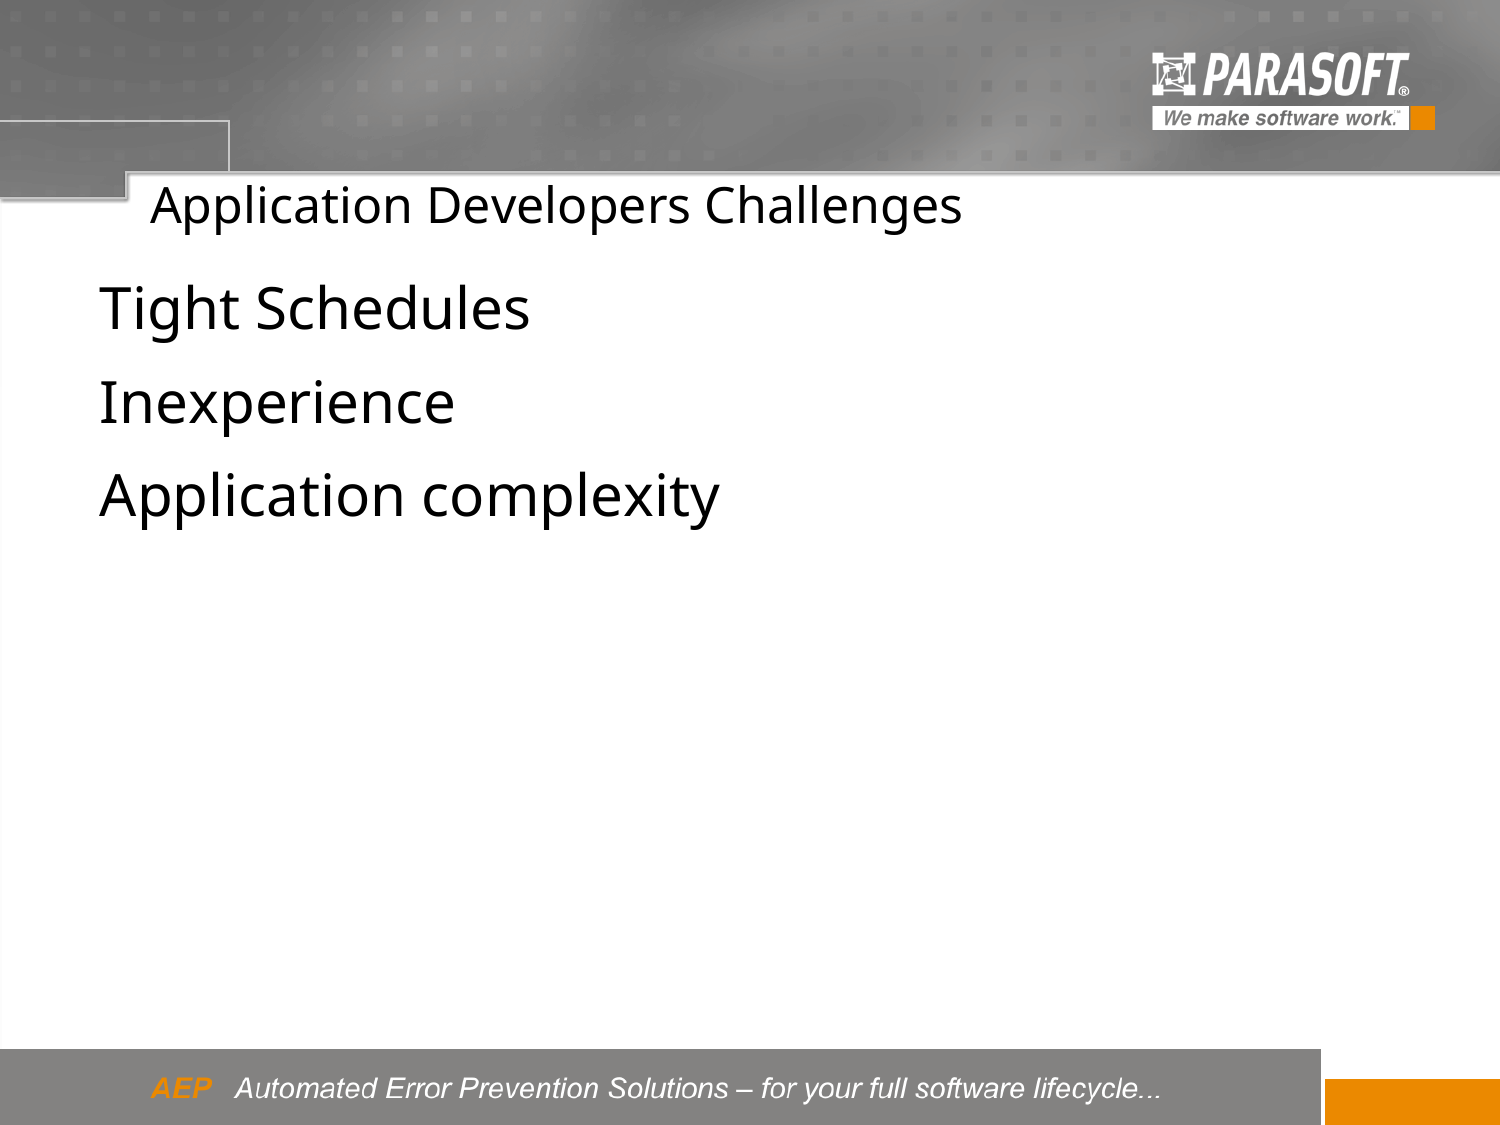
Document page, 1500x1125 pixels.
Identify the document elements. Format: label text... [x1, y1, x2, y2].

title Application Developers Challenges [150, 173, 1426, 235]
list Tight Schedules Inexperience Application complexity [99, 267, 1450, 995]
picture [0, 0, 1500, 1125]
